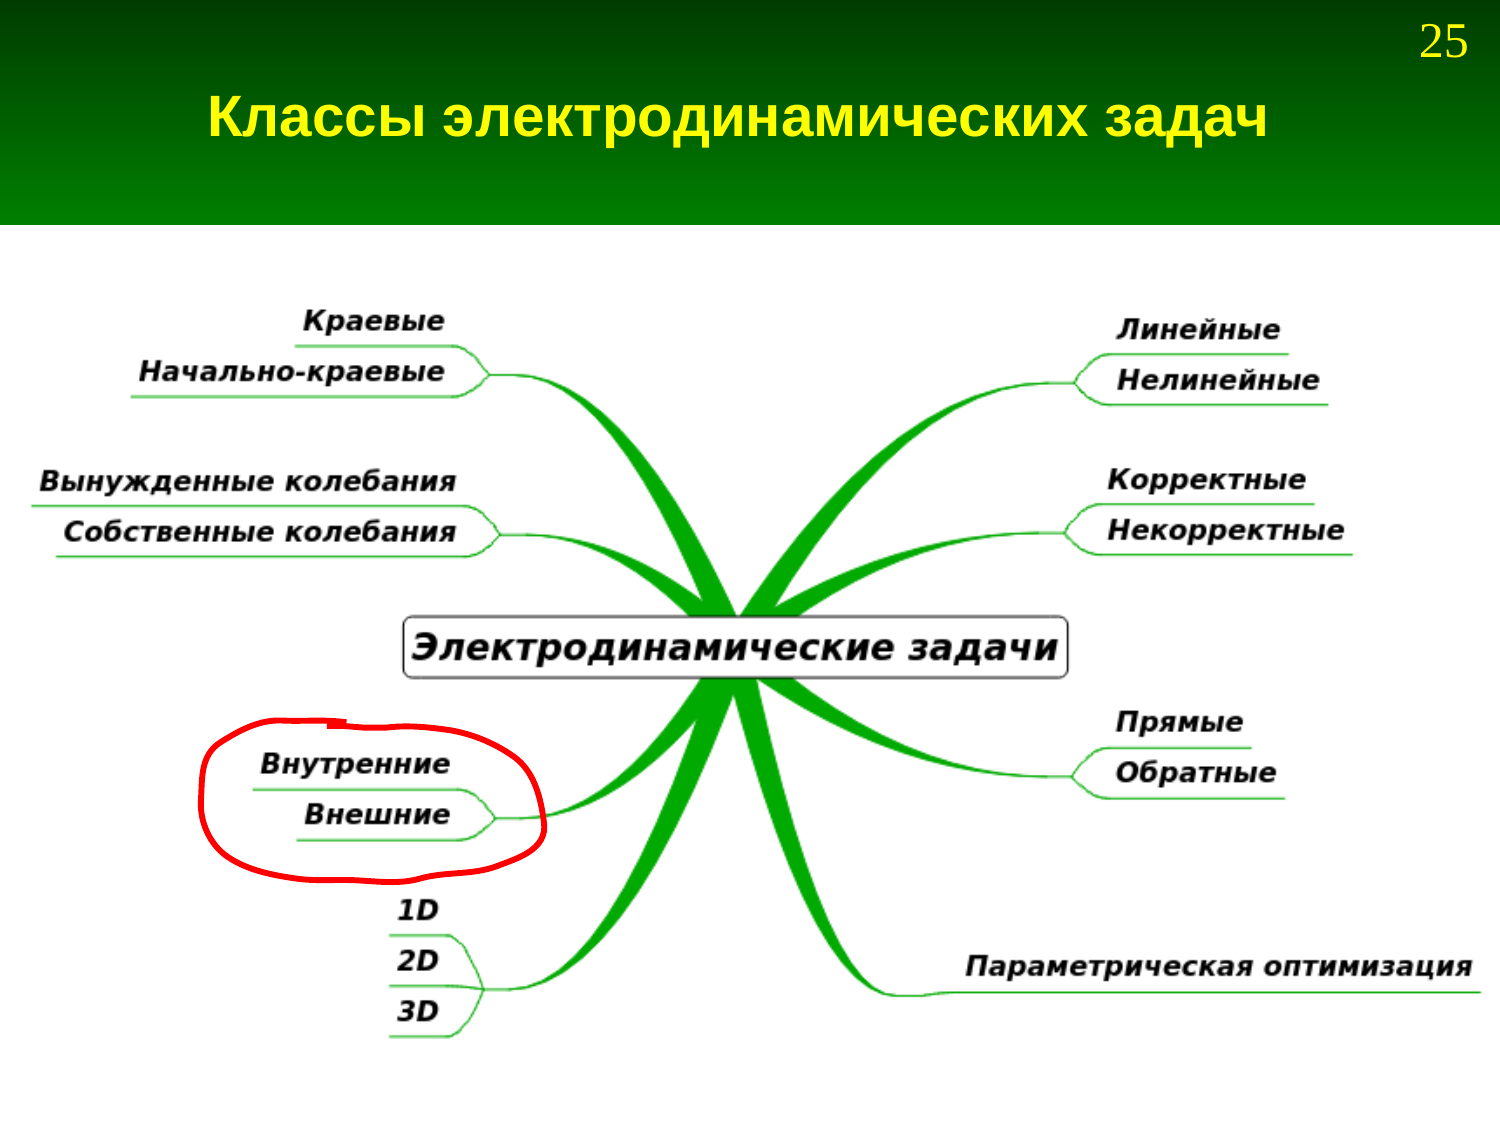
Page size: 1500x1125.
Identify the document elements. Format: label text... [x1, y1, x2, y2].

picture [23, 289, 1489, 1046]
title Классы электродинамических задач [88, 18, 1389, 207]
